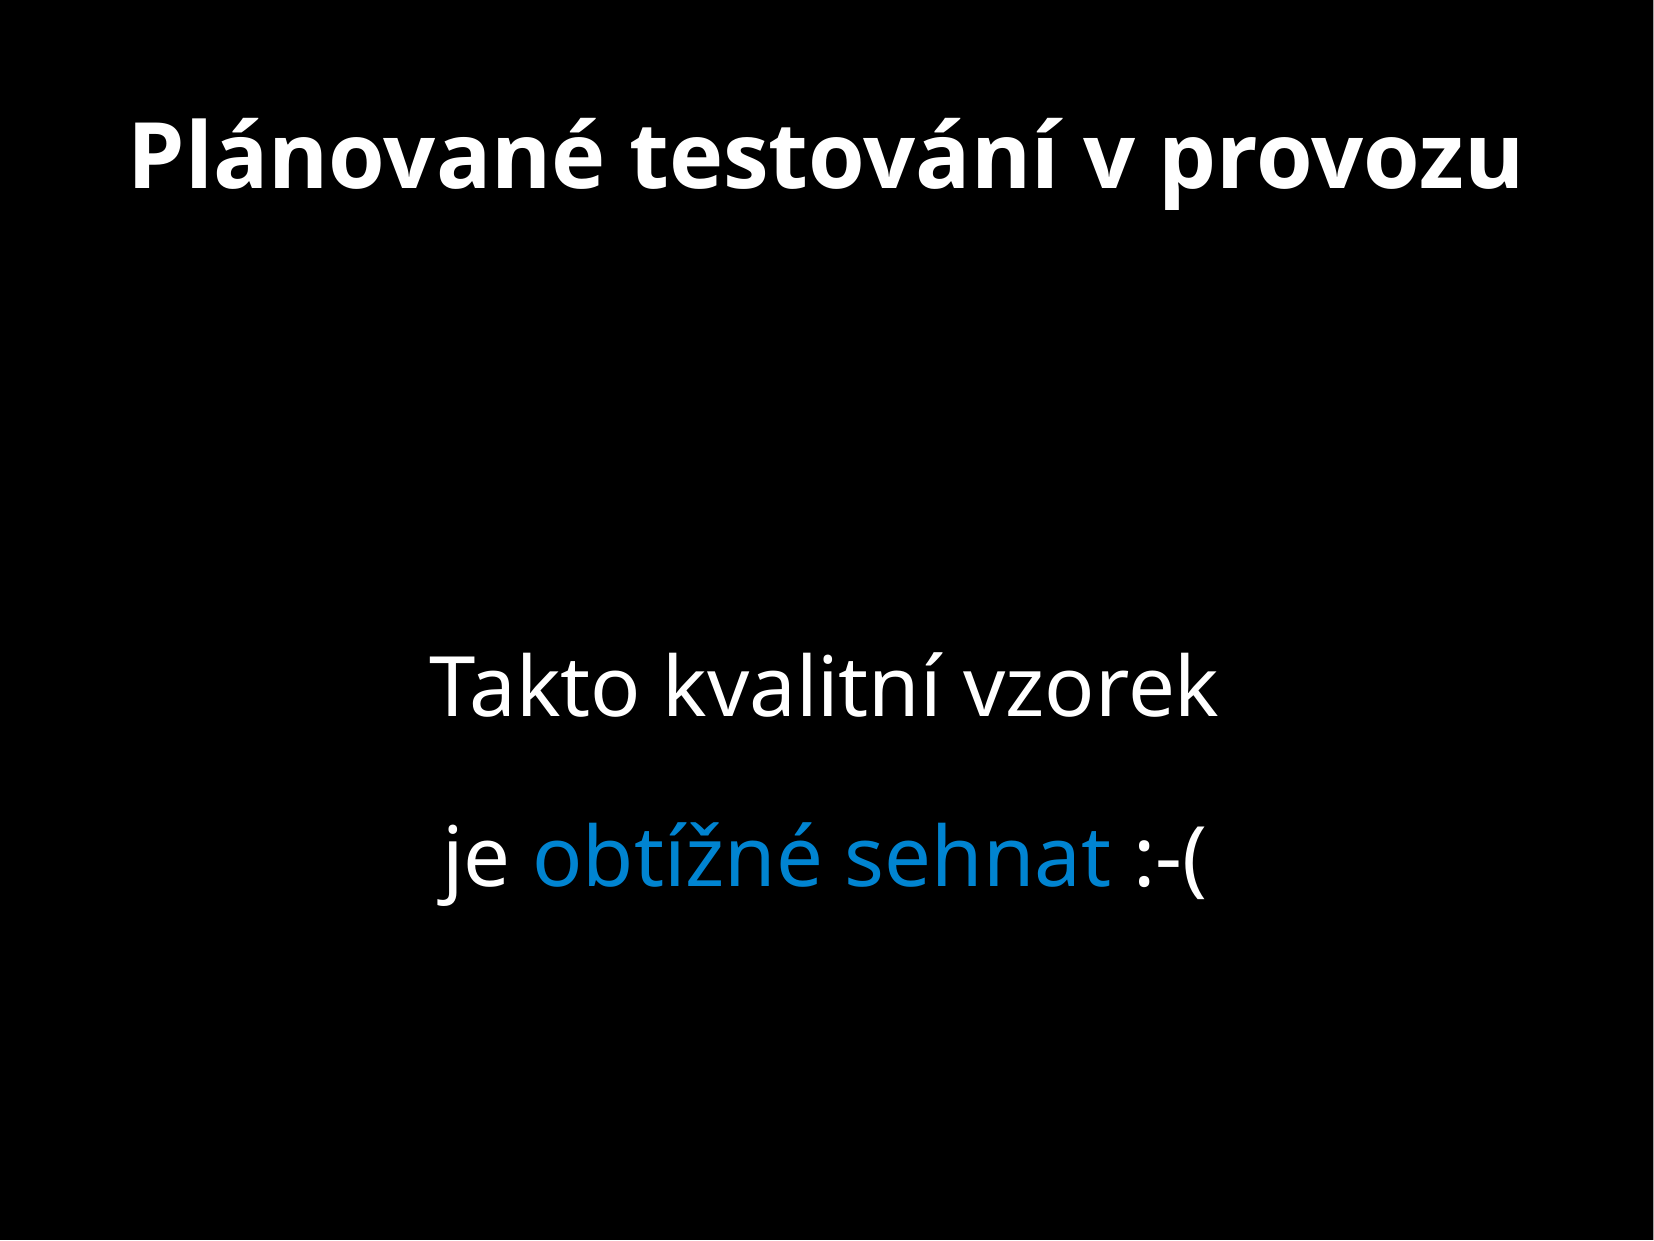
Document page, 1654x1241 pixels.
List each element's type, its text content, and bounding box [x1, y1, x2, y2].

text_box Takto kvalitní vzorek je obtížné sehnat :-( [75, 562, 1576, 825]
title Plánované testování v provozu [82, 49, 1571, 257]
